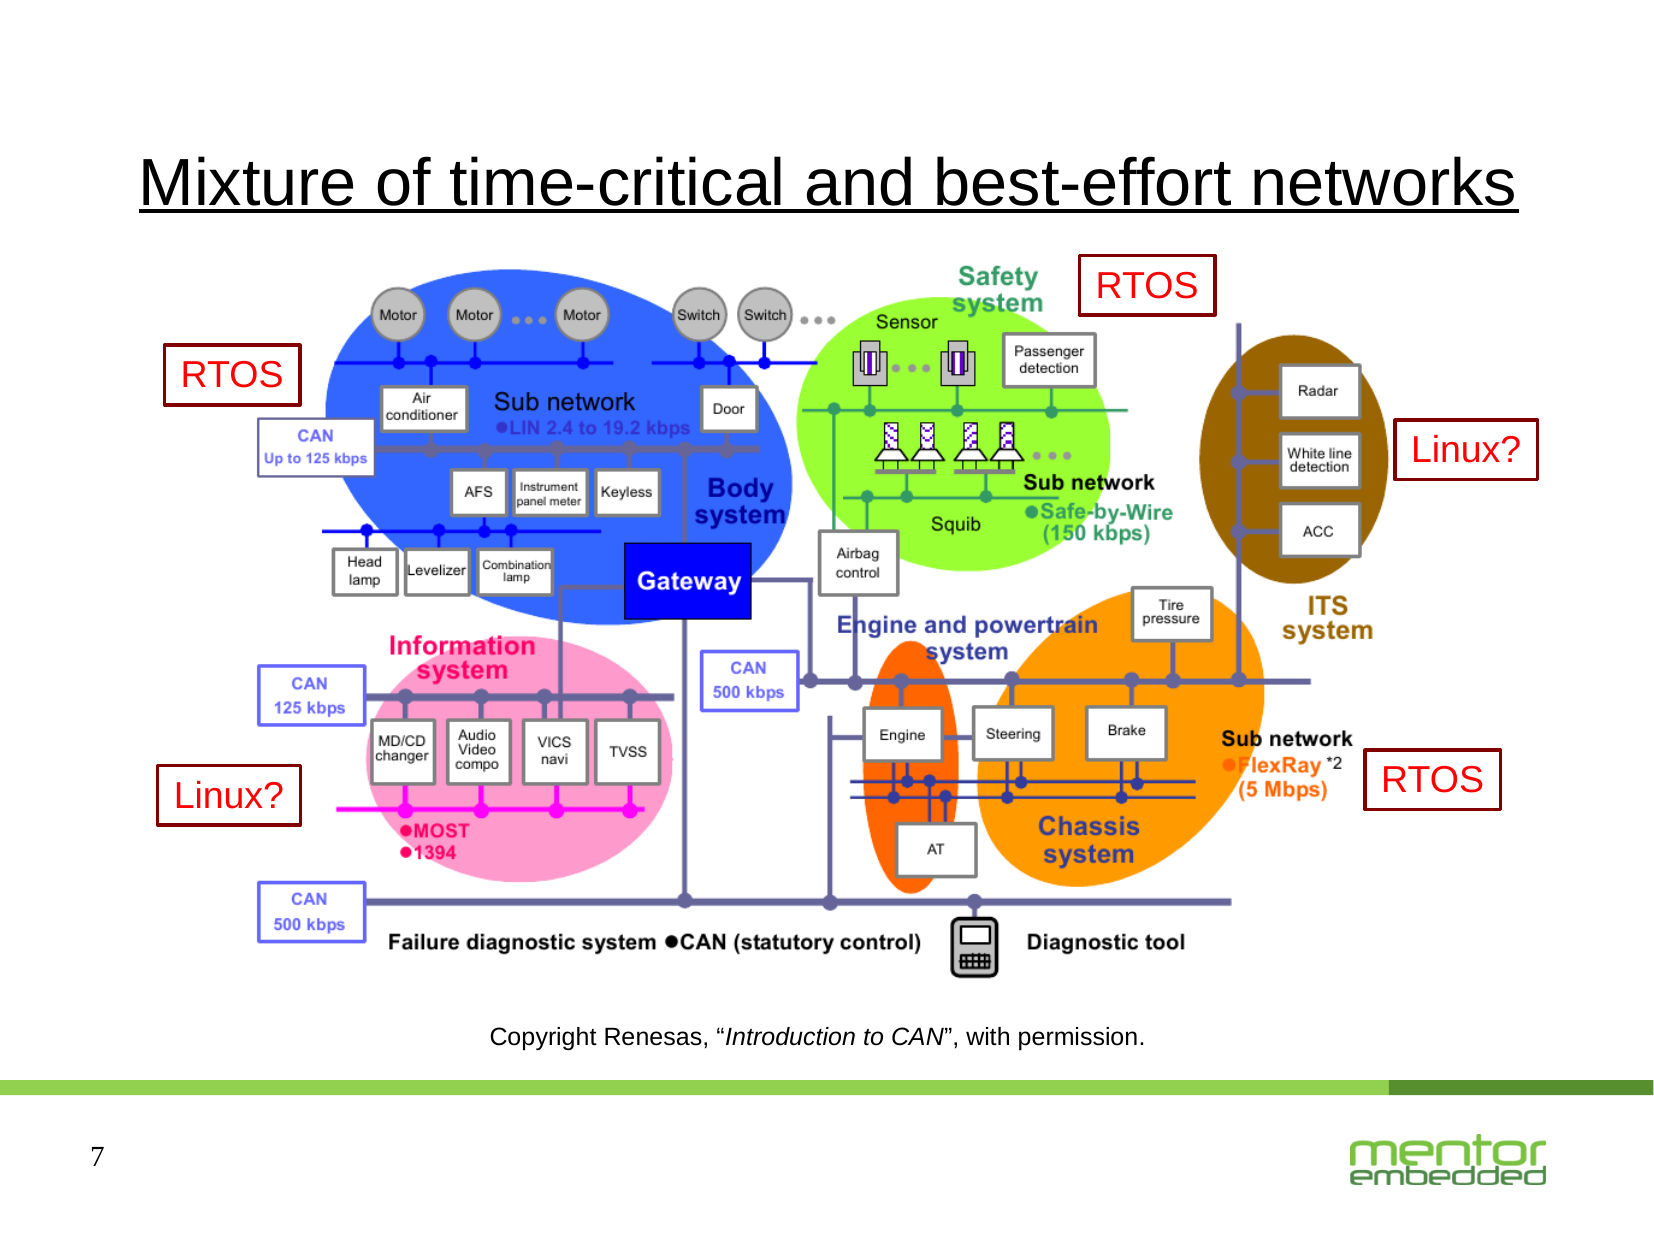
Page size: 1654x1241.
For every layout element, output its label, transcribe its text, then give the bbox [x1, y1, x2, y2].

title Mixture of time-critical and best-effort networks [84, 78, 1573, 286]
text_box RTOS [1079, 255, 1216, 316]
picture [215, 286, 1416, 994]
text_box Linux? [1395, 420, 1538, 480]
text_box RTOS [1365, 750, 1501, 810]
text_box RTOS [164, 345, 301, 406]
text_box Copyright Renesas, “Introduction to CAN”, with permission. [474, 1015, 1161, 1059]
text_box Linux? [157, 765, 301, 826]
picture [1350, 1134, 1546, 1185]
